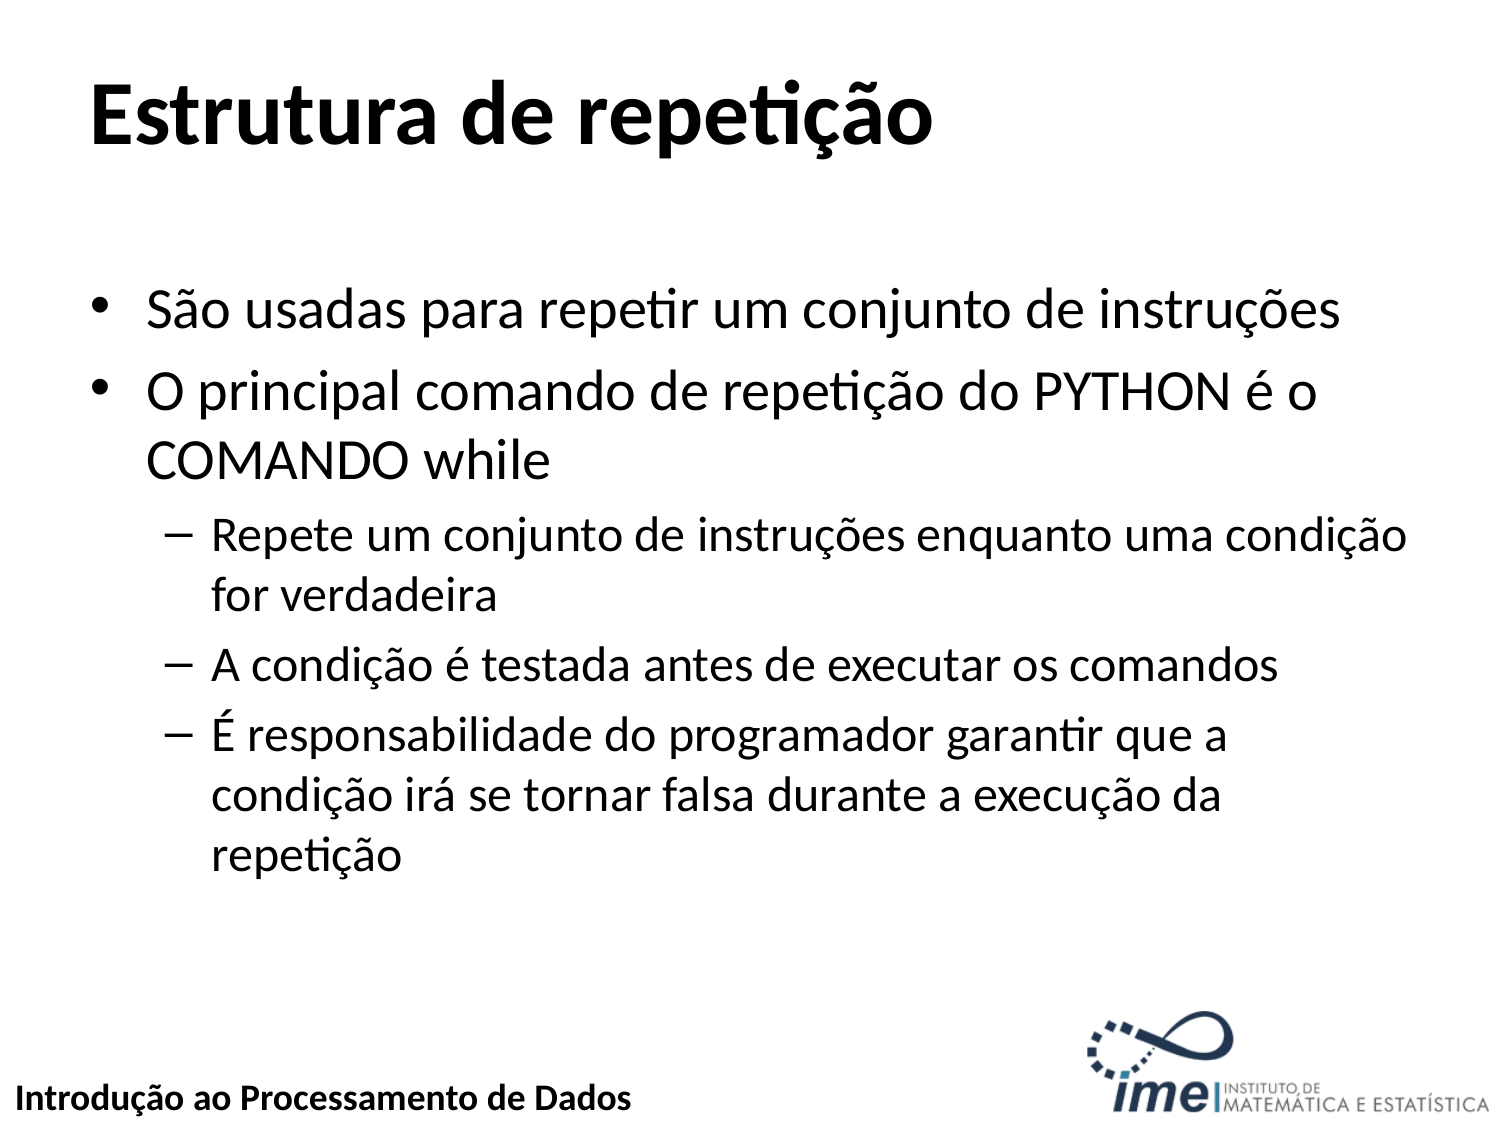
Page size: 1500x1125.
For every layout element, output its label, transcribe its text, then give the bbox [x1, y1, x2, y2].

picture [1086, 1011, 1495, 1115]
list São usadas para repetir um conjunto de instruções O principal comando de repetição do PYTHON é o COMANDO while Repete um conjunto de instruções enquanto uma condição for verdadeira A condição é testada antes de executar os comandos É responsabilidade do programador garantir que a condição irá se tornar falsa durante a execução da repetição [75, 262, 1425, 1005]
title Estrutura de repetição [75, 45, 1425, 233]
